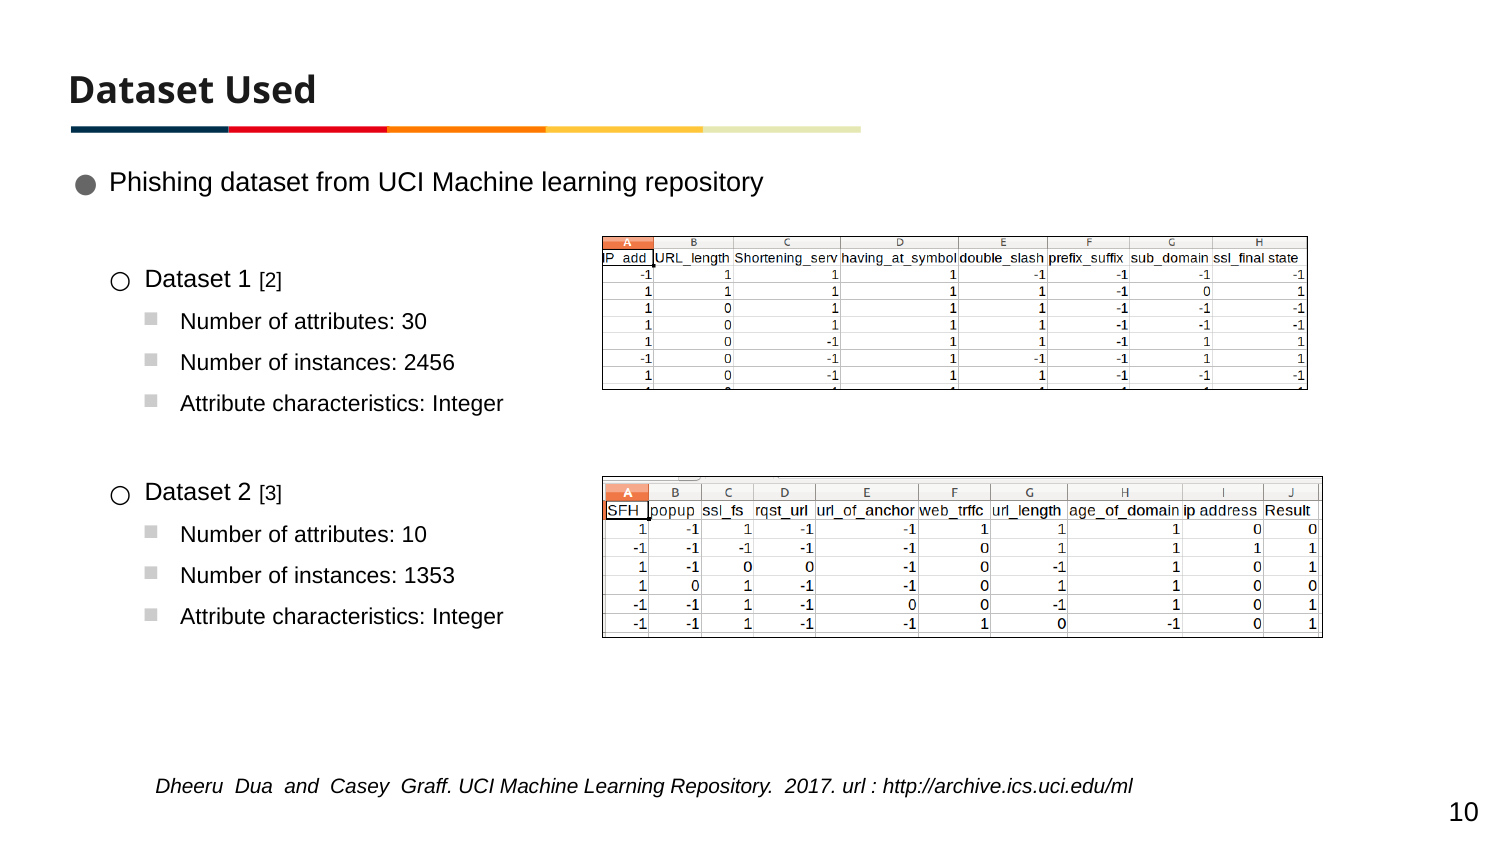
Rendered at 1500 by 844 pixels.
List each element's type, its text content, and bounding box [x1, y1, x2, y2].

picture [602, 476, 1323, 638]
picture [602, 236, 1308, 390]
picture [70, 122, 874, 135]
slide_number <number> [1403, 779, 1494, 844]
text_box Dheeru Dua and Casey Graff. UCI Machine Learning Repository. 2017. url : http://archive.ics.uci.edu/ml [134, 767, 1323, 840]
text_box Dataset Used [53, 59, 1394, 158]
text_box Phishing dataset from UCI Machine learning repository Dataset 1 [2] Number of attributes: 30 Number of instances: 2456 Attribute characteristics: Integer Dataset 2 [3] Number of attributes: 10 Number of instances: 1353 Attribute characteristics: Integer [59, 158, 1222, 811]
